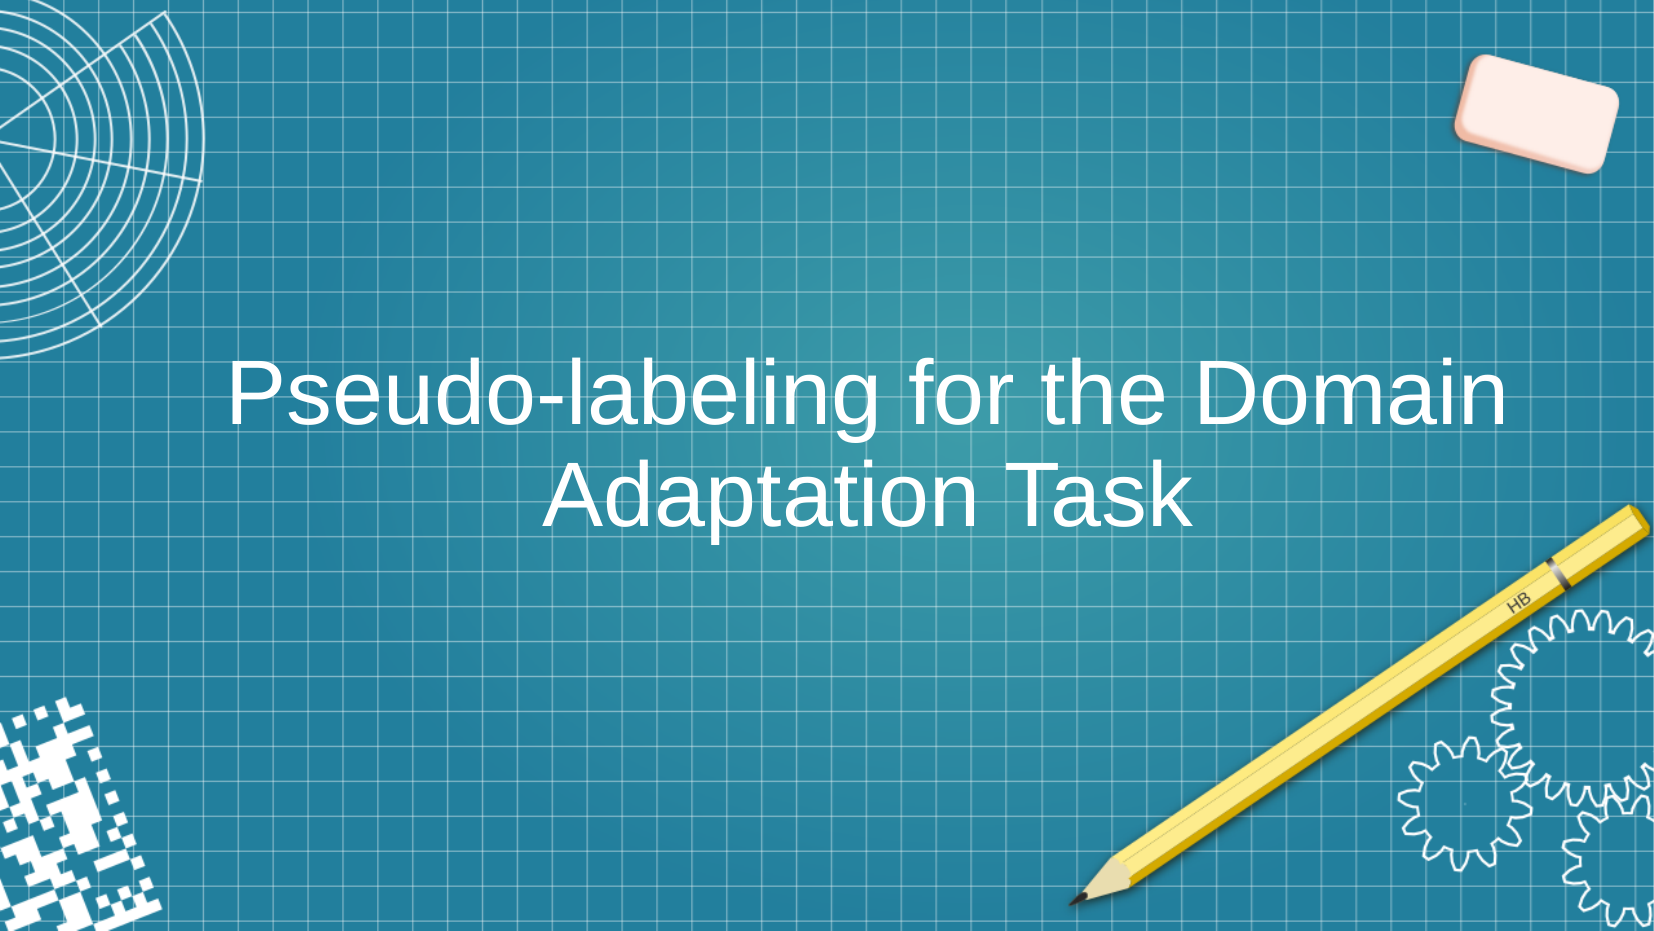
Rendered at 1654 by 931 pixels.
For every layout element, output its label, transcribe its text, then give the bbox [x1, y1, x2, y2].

title Pseudo-labeling for the Domain Adaptation Task [124, 337, 1613, 551]
picture [0, 0, 1654, 931]
